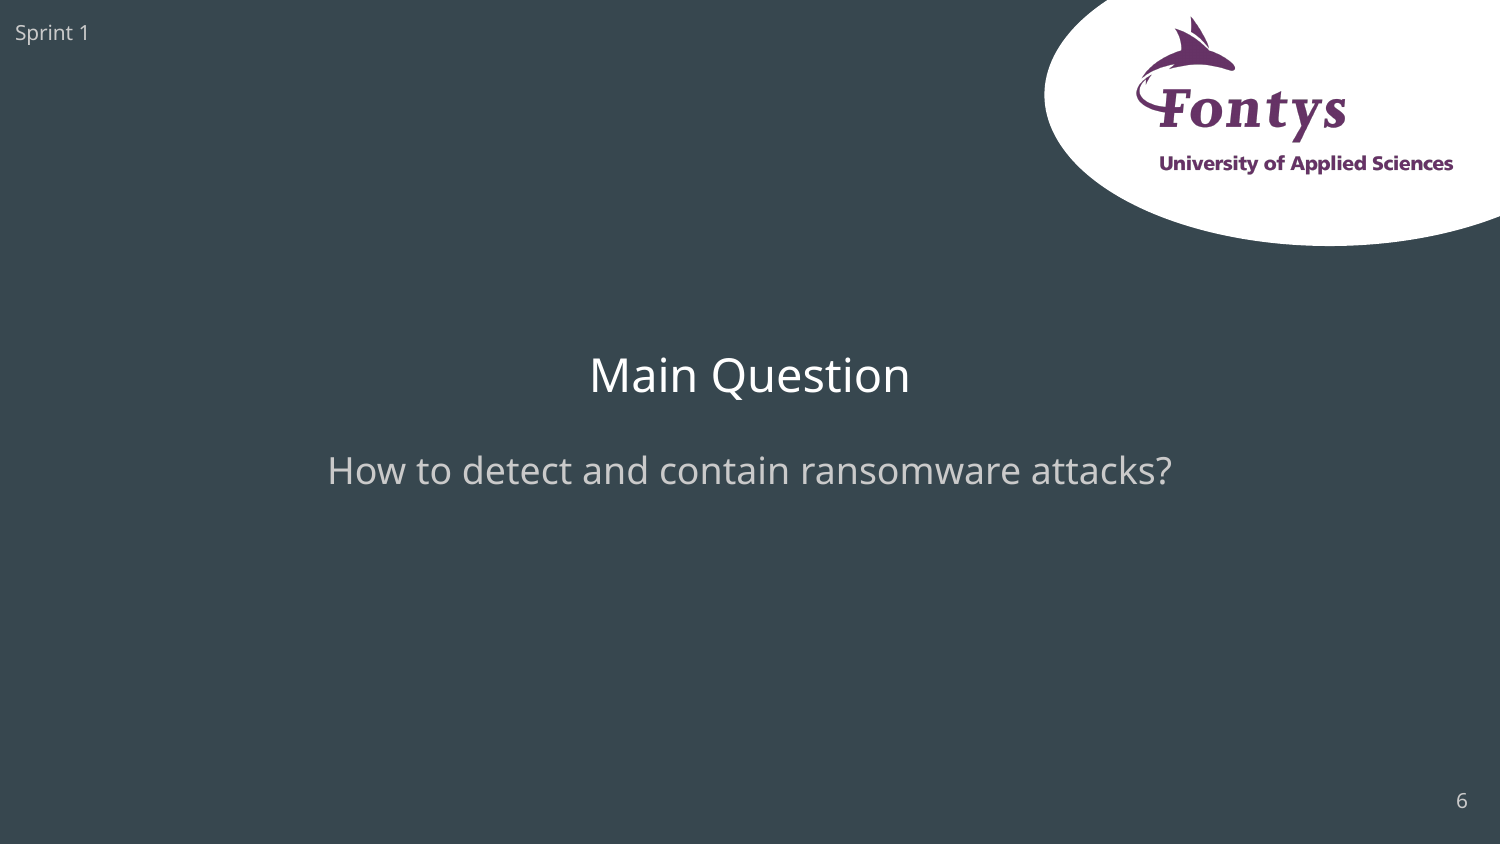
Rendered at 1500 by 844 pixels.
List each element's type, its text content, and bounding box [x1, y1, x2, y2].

slide_number <number> [1392, 767, 1483, 833]
list How to detect and contain ransomware attacks? [51, 421, 1449, 750]
title Main Question [51, 327, 1449, 421]
text_box [1045, 0, 1500, 246]
slide_number Sprint 1 [0, 0, 307, 65]
picture [1133, 13, 1456, 177]
